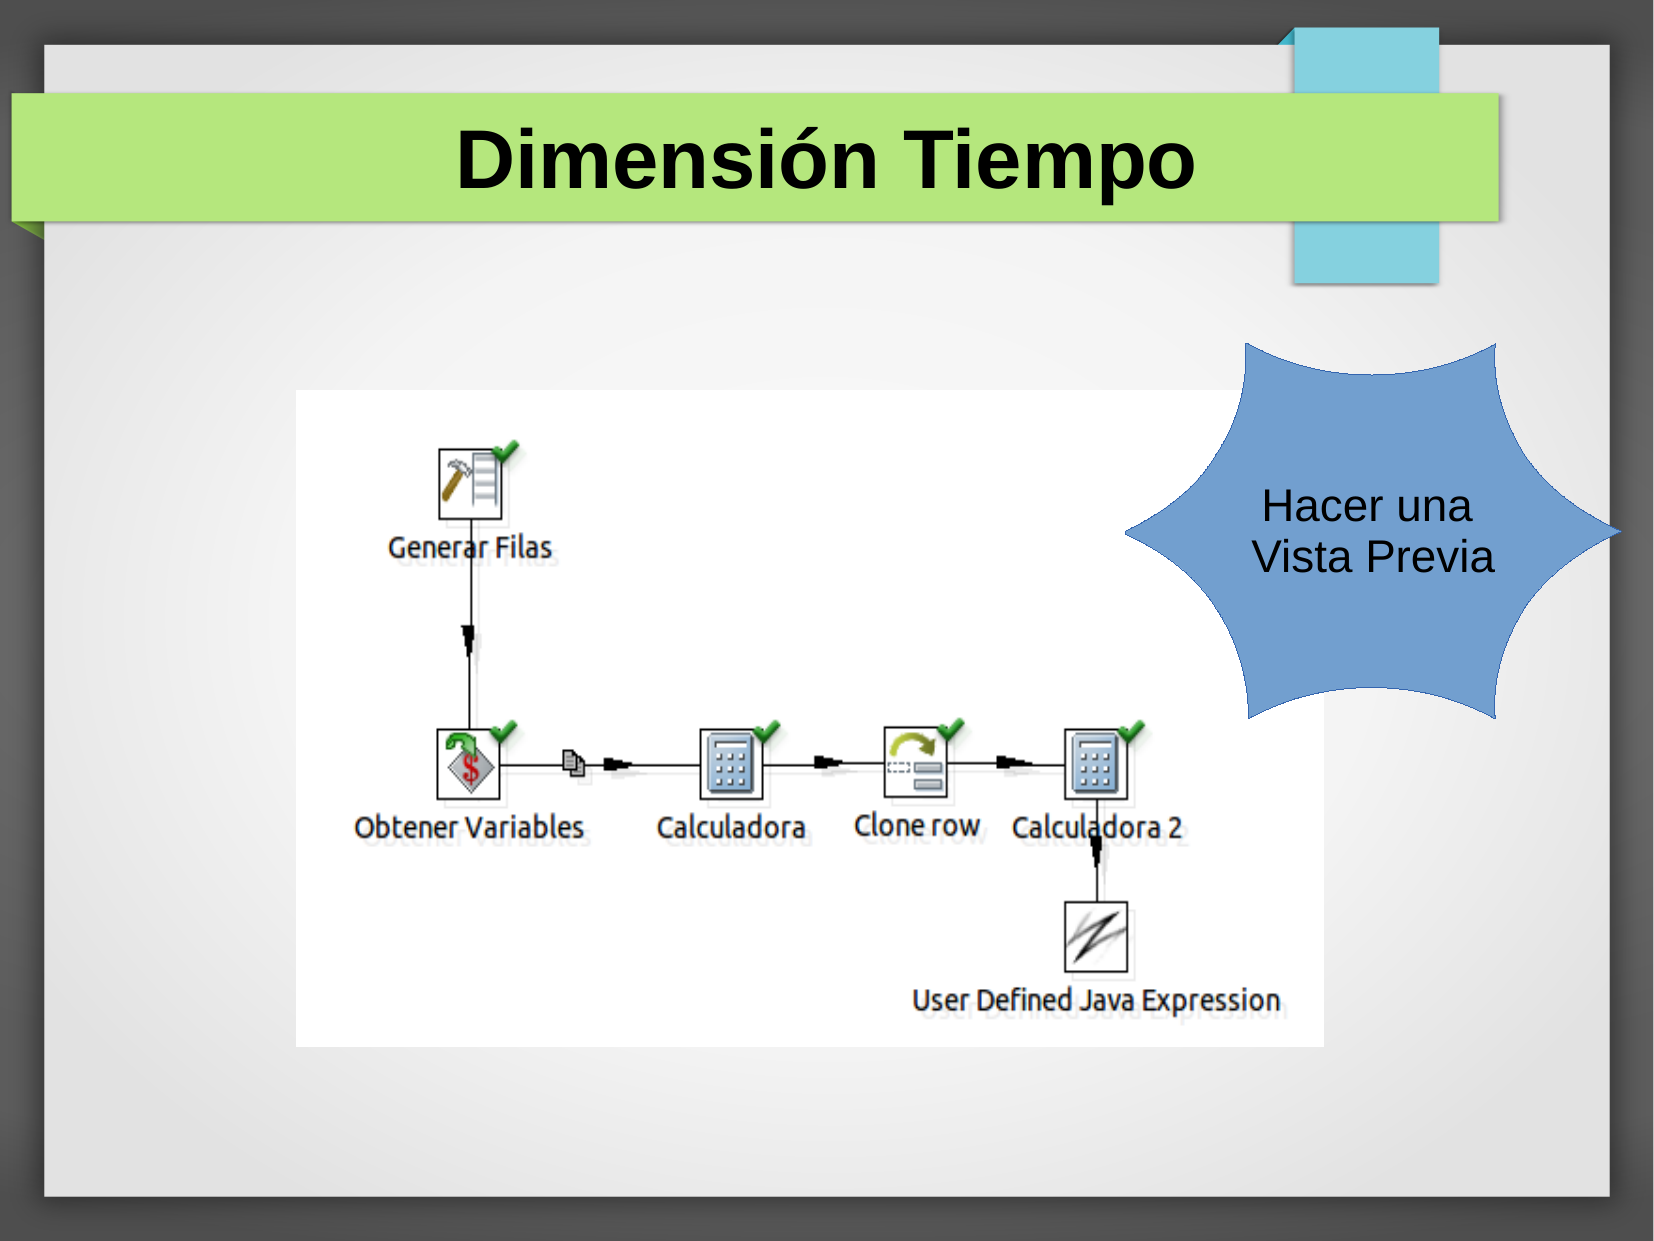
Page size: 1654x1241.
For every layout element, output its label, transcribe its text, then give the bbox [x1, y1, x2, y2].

title Dimensión Tiempo [70, 106, 1583, 213]
picture [0, 0, 1654, 1241]
text_box Hacer una Vista Previa [1125, 343, 1622, 719]
